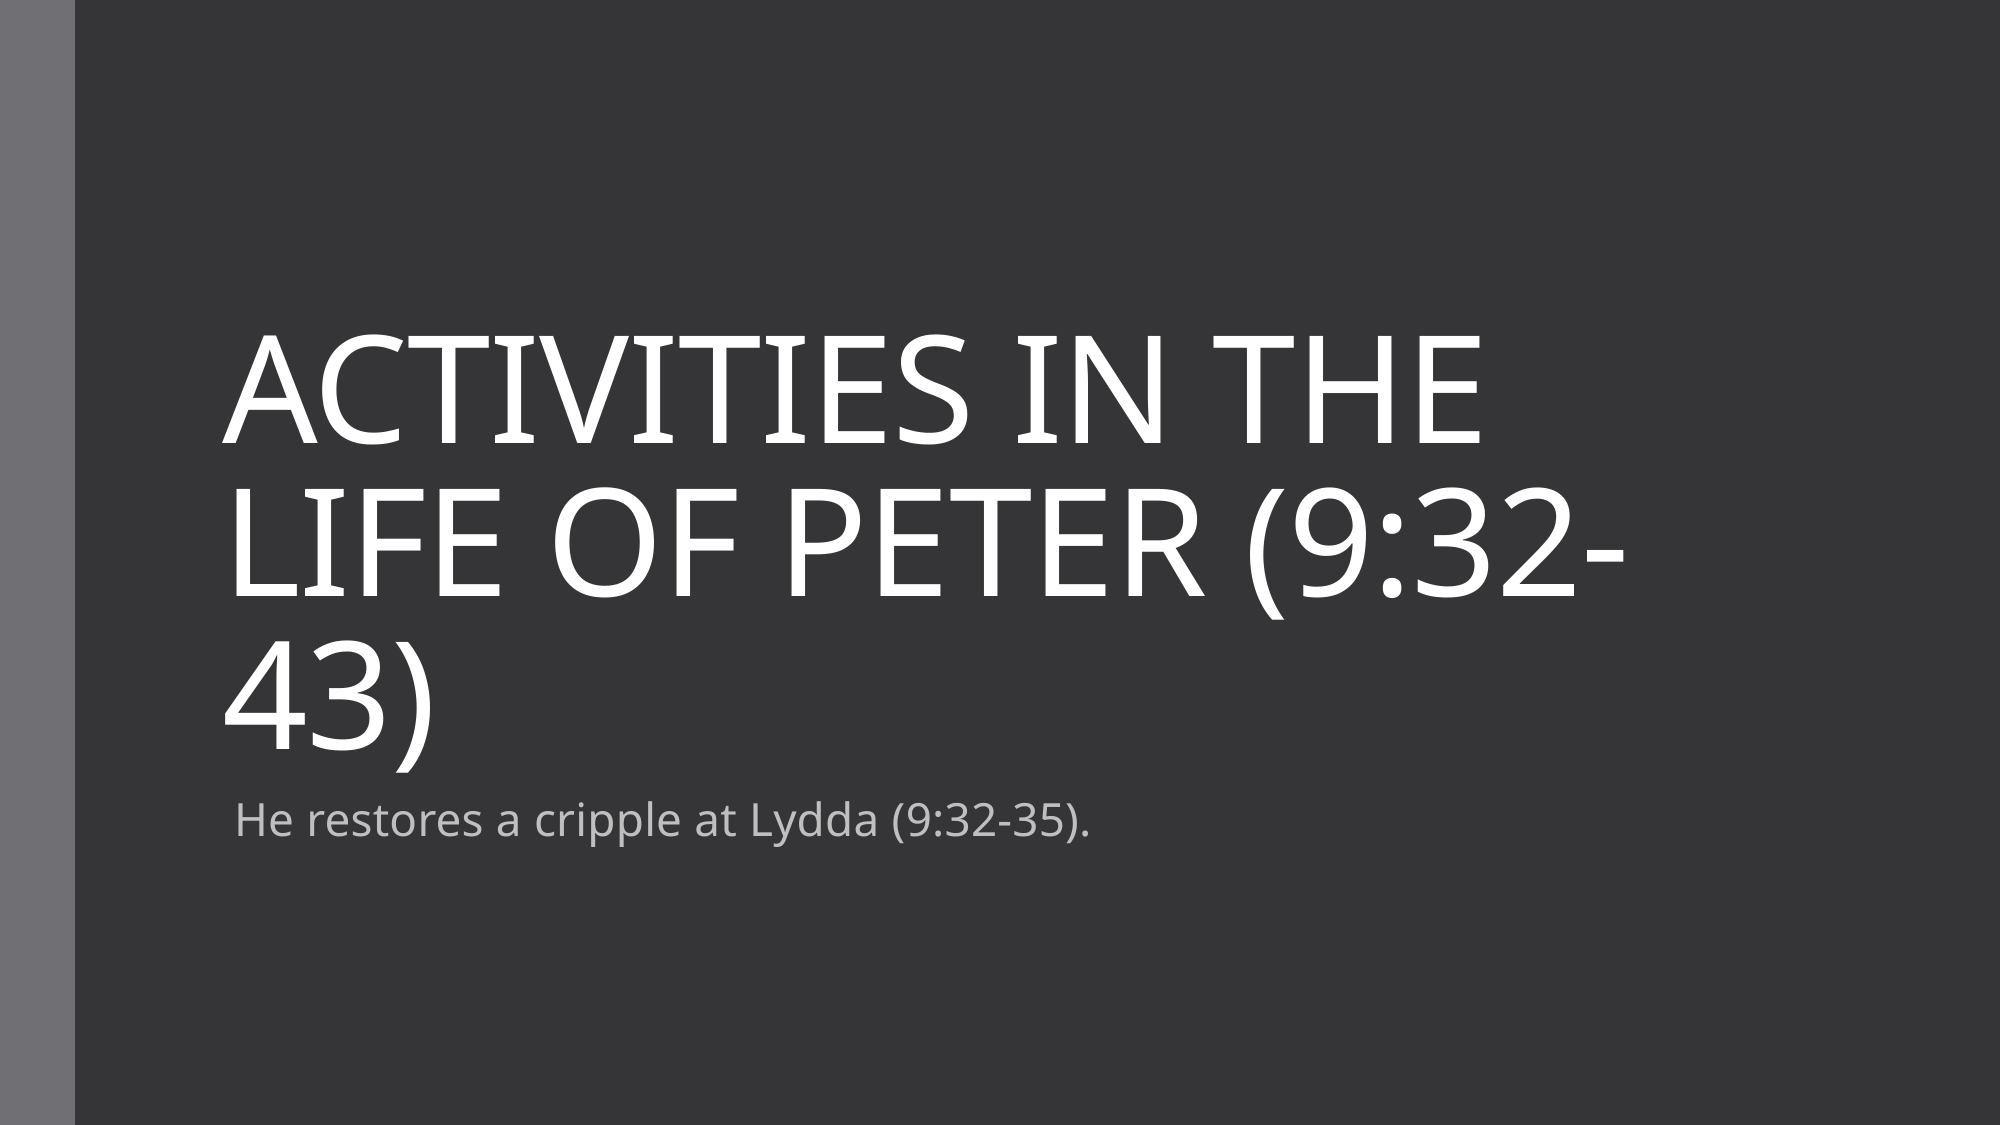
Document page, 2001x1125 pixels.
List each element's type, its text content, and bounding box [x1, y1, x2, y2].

subtitle He restores a cripple at Lydda (9:32-35). [206, 787, 1752, 1066]
title ACTIVITIES IN THE LIFE OF PETER (9:32-43) [206, 124, 1752, 787]
